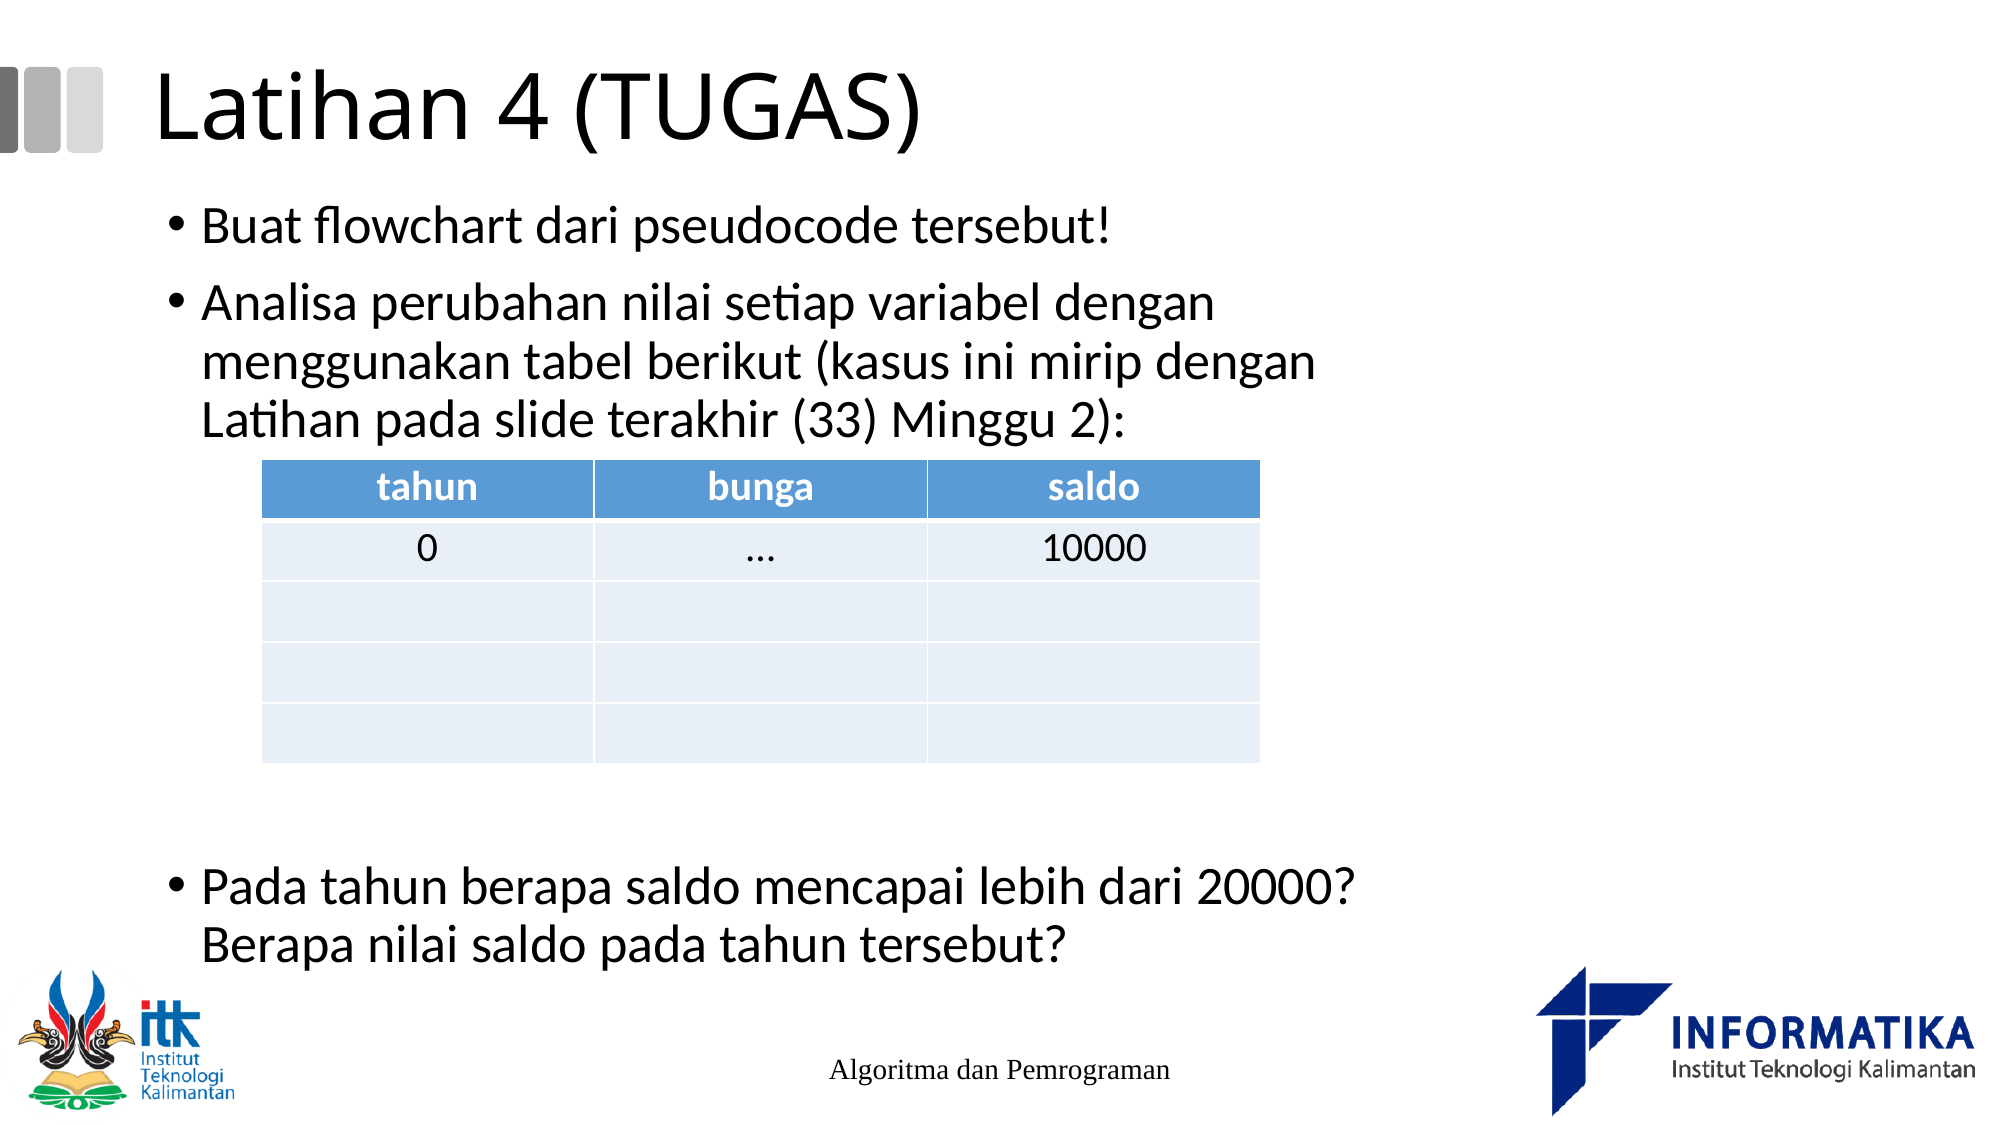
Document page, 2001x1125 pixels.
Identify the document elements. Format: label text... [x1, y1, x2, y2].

picture [0, 935, 253, 1125]
table_cell [595, 704, 927, 763]
table_cell 10000 [928, 523, 1260, 580]
table_cell [928, 582, 1260, 641]
table_cell [262, 643, 593, 702]
table_header tahun [262, 460, 593, 518]
table_cell [595, 643, 927, 702]
picture [1534, 965, 1976, 1118]
title Latihan 4 (TUGAS) [137, 1, 1863, 219]
list Buat flowchart dari pseudocode tersebut! Analisa perubahan nilai setiap variabel dengan menggunakan tabel berikut (kasus ini mirip dengan Latihan pada slide terakhir (33) Minggu 2): Pada tahun berapa saldo mencapai lebih dari 20000? Berapa nilai saldo pada tahun tersebut? [152, 188, 1446, 987]
table_cell [928, 643, 1260, 702]
table_header bunga [595, 460, 927, 518]
table_cell [262, 582, 593, 641]
table_cell [928, 704, 1260, 763]
table_cell … [595, 523, 927, 580]
table_cell 0 [262, 523, 593, 580]
table_cell [262, 704, 593, 763]
table_header saldo [928, 460, 1260, 518]
table_cell [595, 582, 927, 641]
